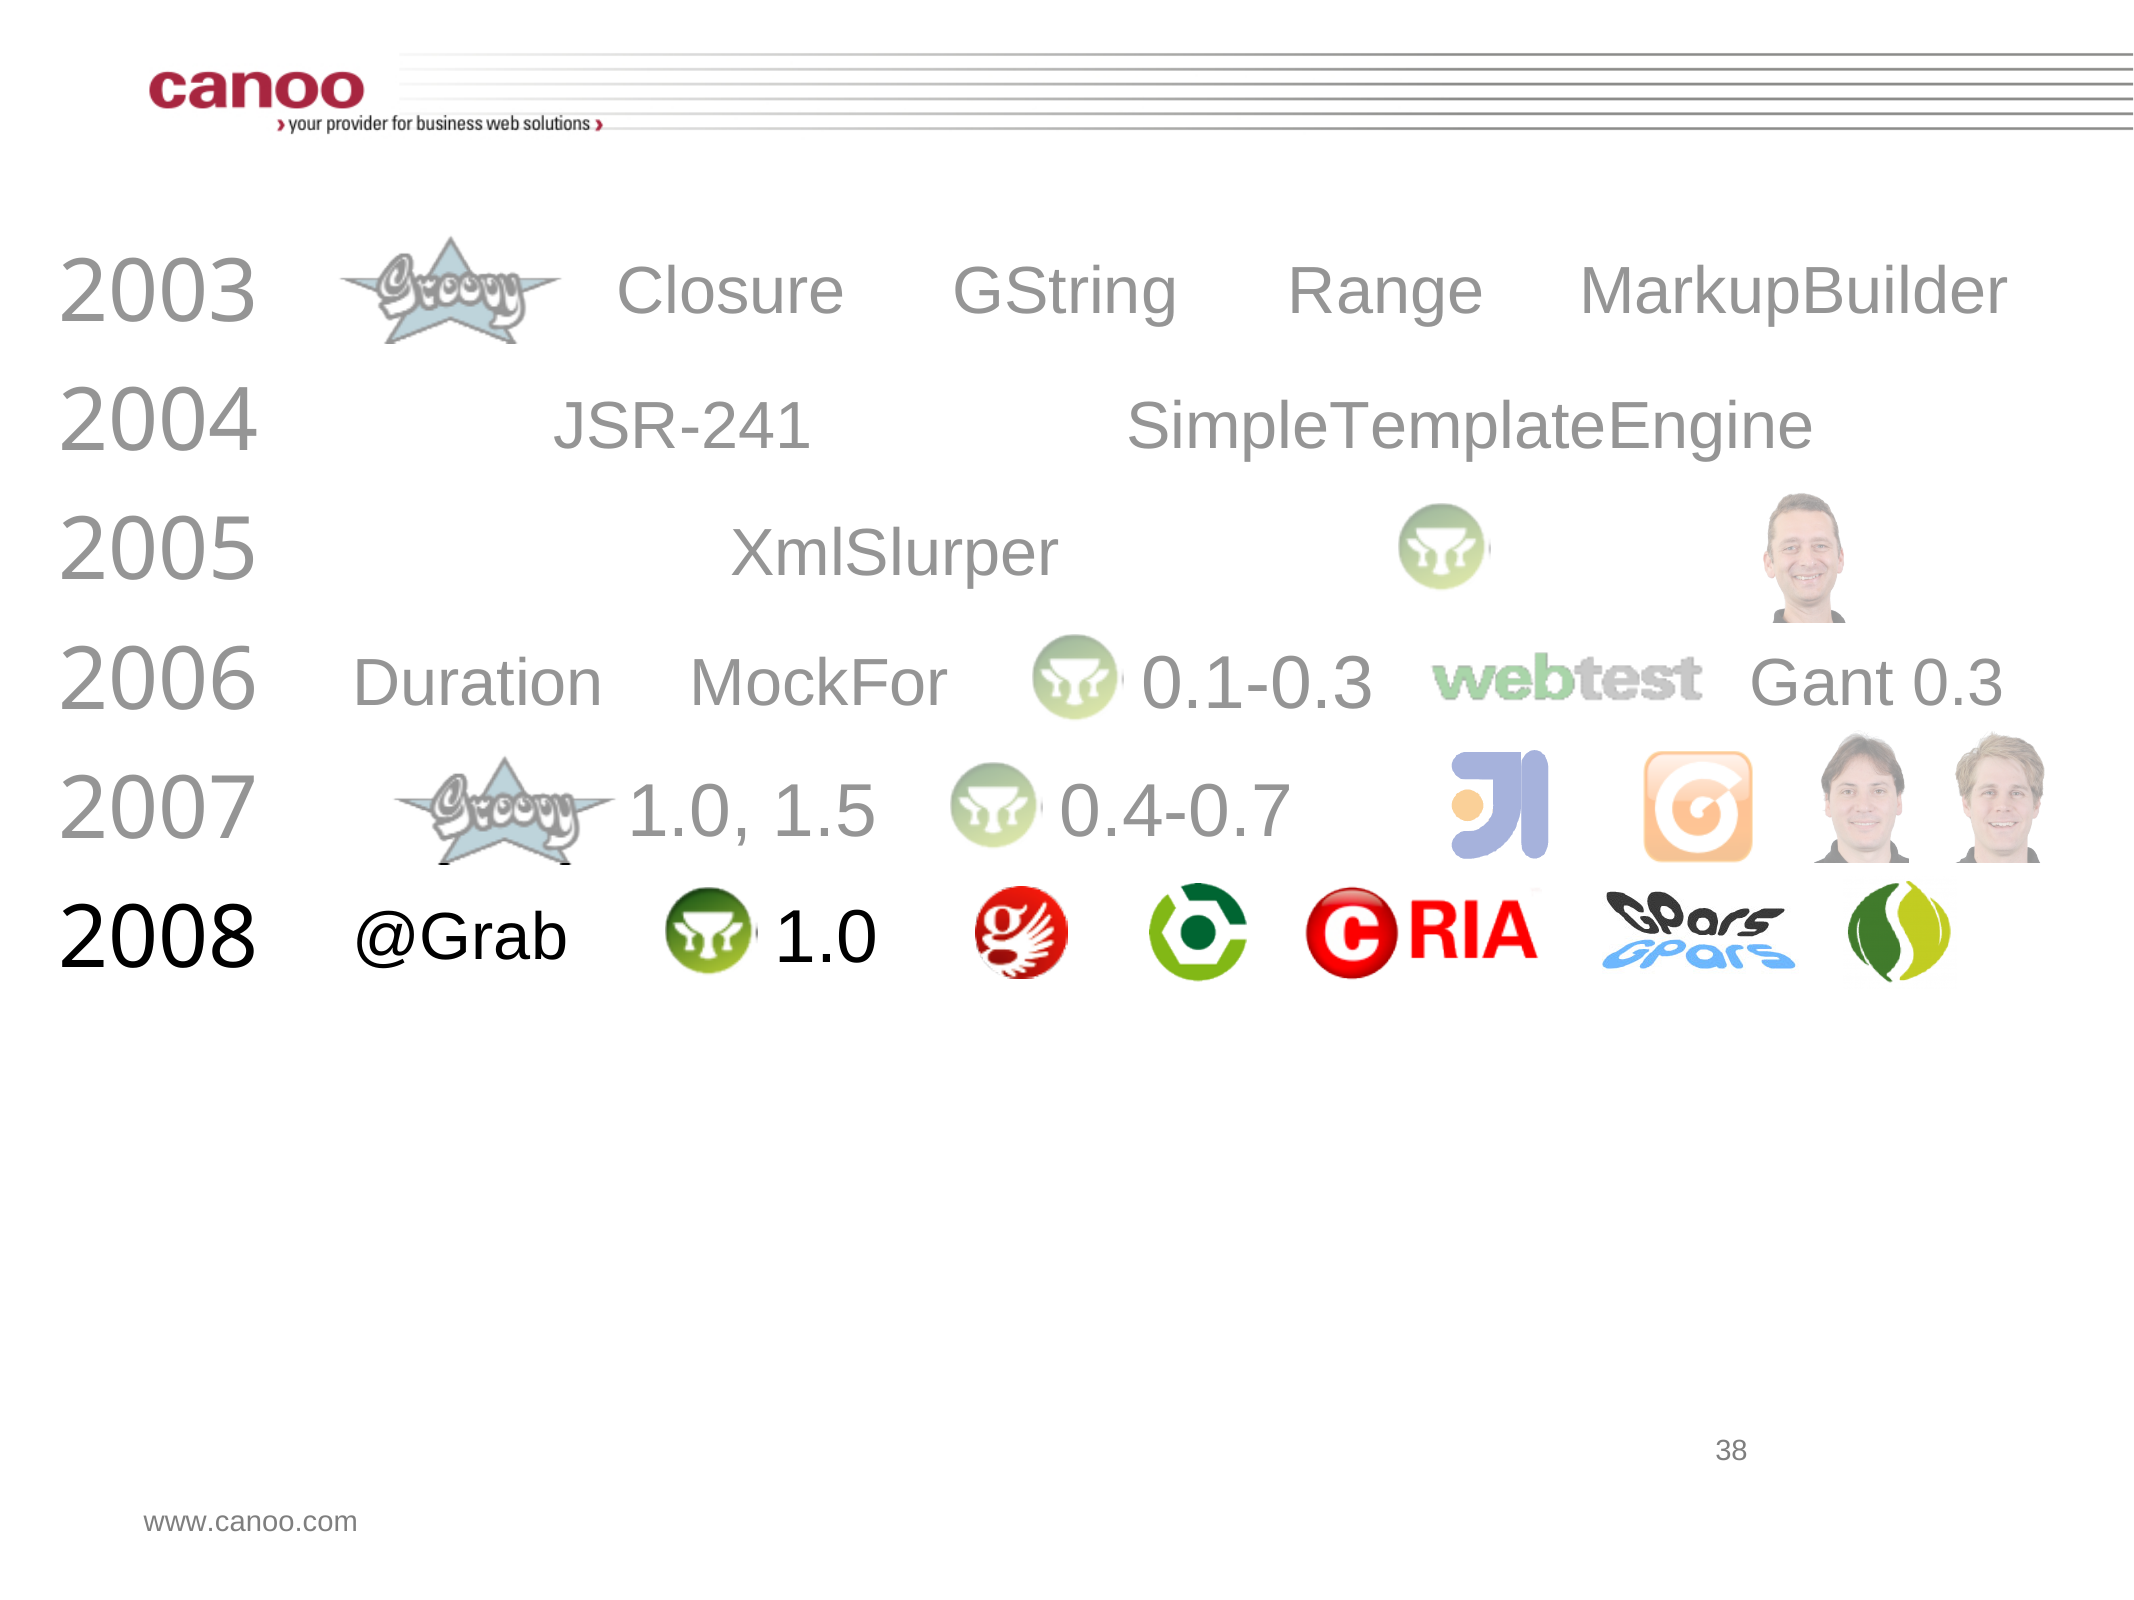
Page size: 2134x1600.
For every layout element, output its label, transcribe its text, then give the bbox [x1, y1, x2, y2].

picture [665, 887, 758, 978]
picture [1588, 872, 1809, 993]
text_box <number> [1705, 1423, 1758, 1474]
text_box @Grab [337, 885, 584, 981]
picture [37, 225, 2101, 865]
picture [0, 21, 2134, 188]
picture [1149, 883, 1247, 982]
picture [1843, 876, 1957, 989]
picture [1304, 883, 1542, 982]
text_box 1.0 [759, 880, 894, 986]
picture [975, 886, 1068, 979]
text_box 2008 [43, 872, 297, 993]
